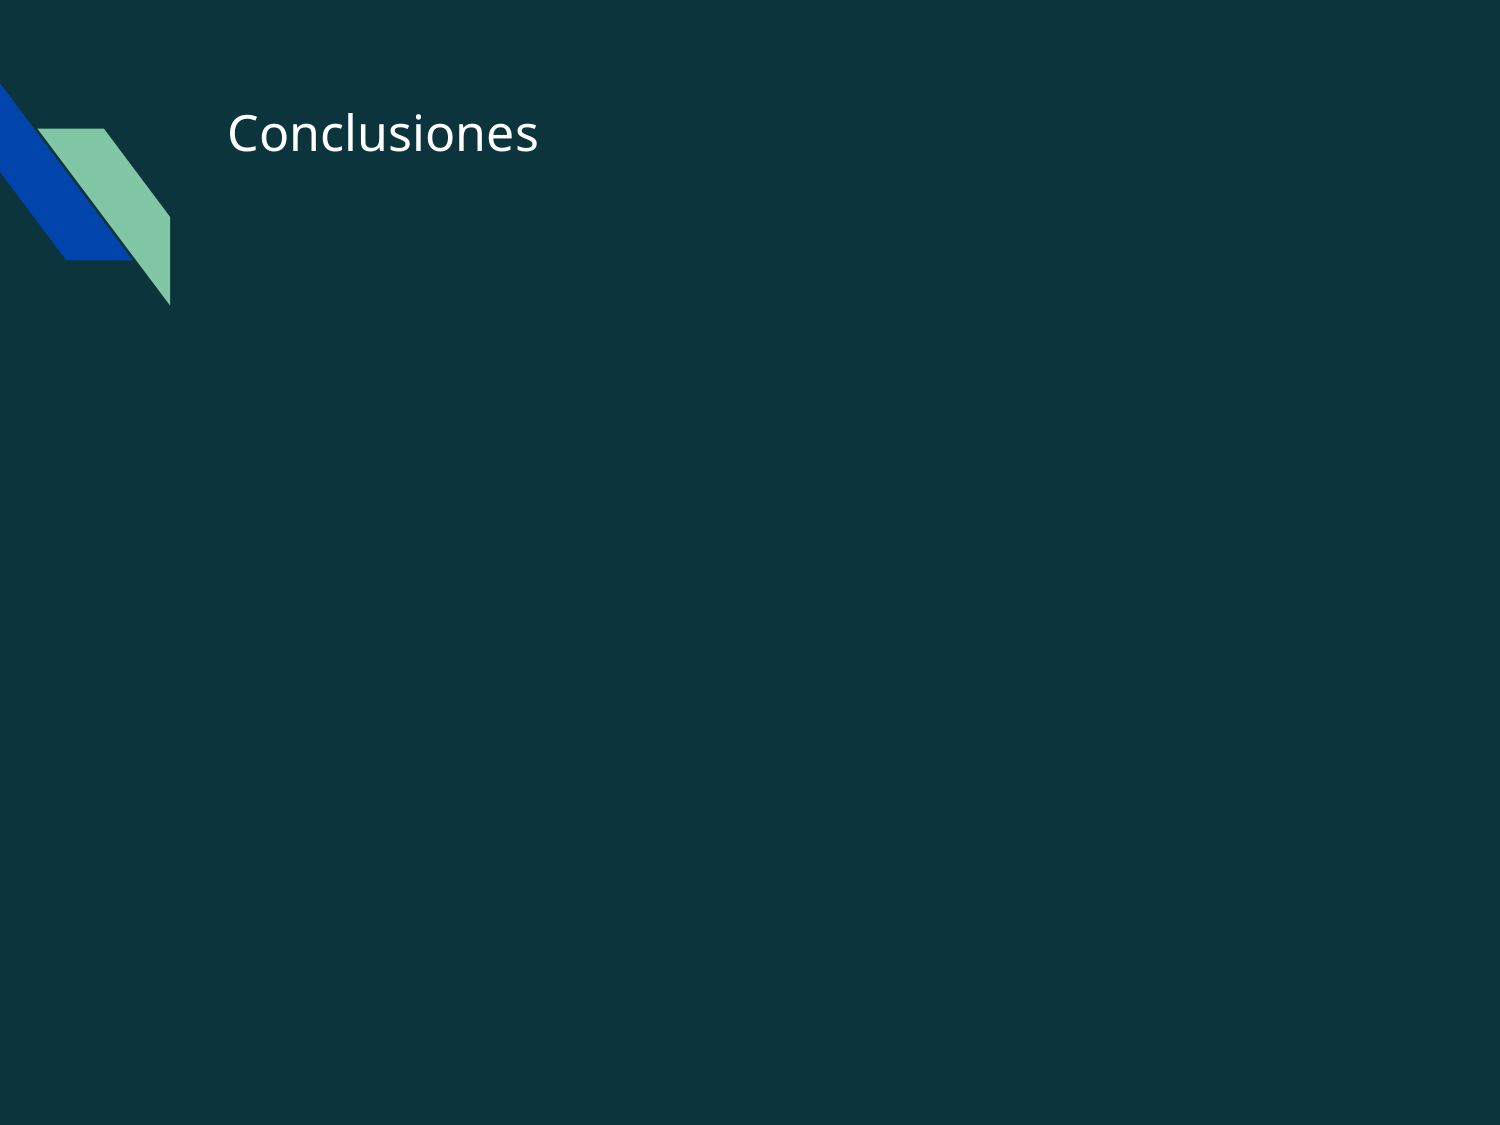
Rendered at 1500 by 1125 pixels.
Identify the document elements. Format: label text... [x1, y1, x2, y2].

title Conclusiones [212, 86, 1368, 287]
